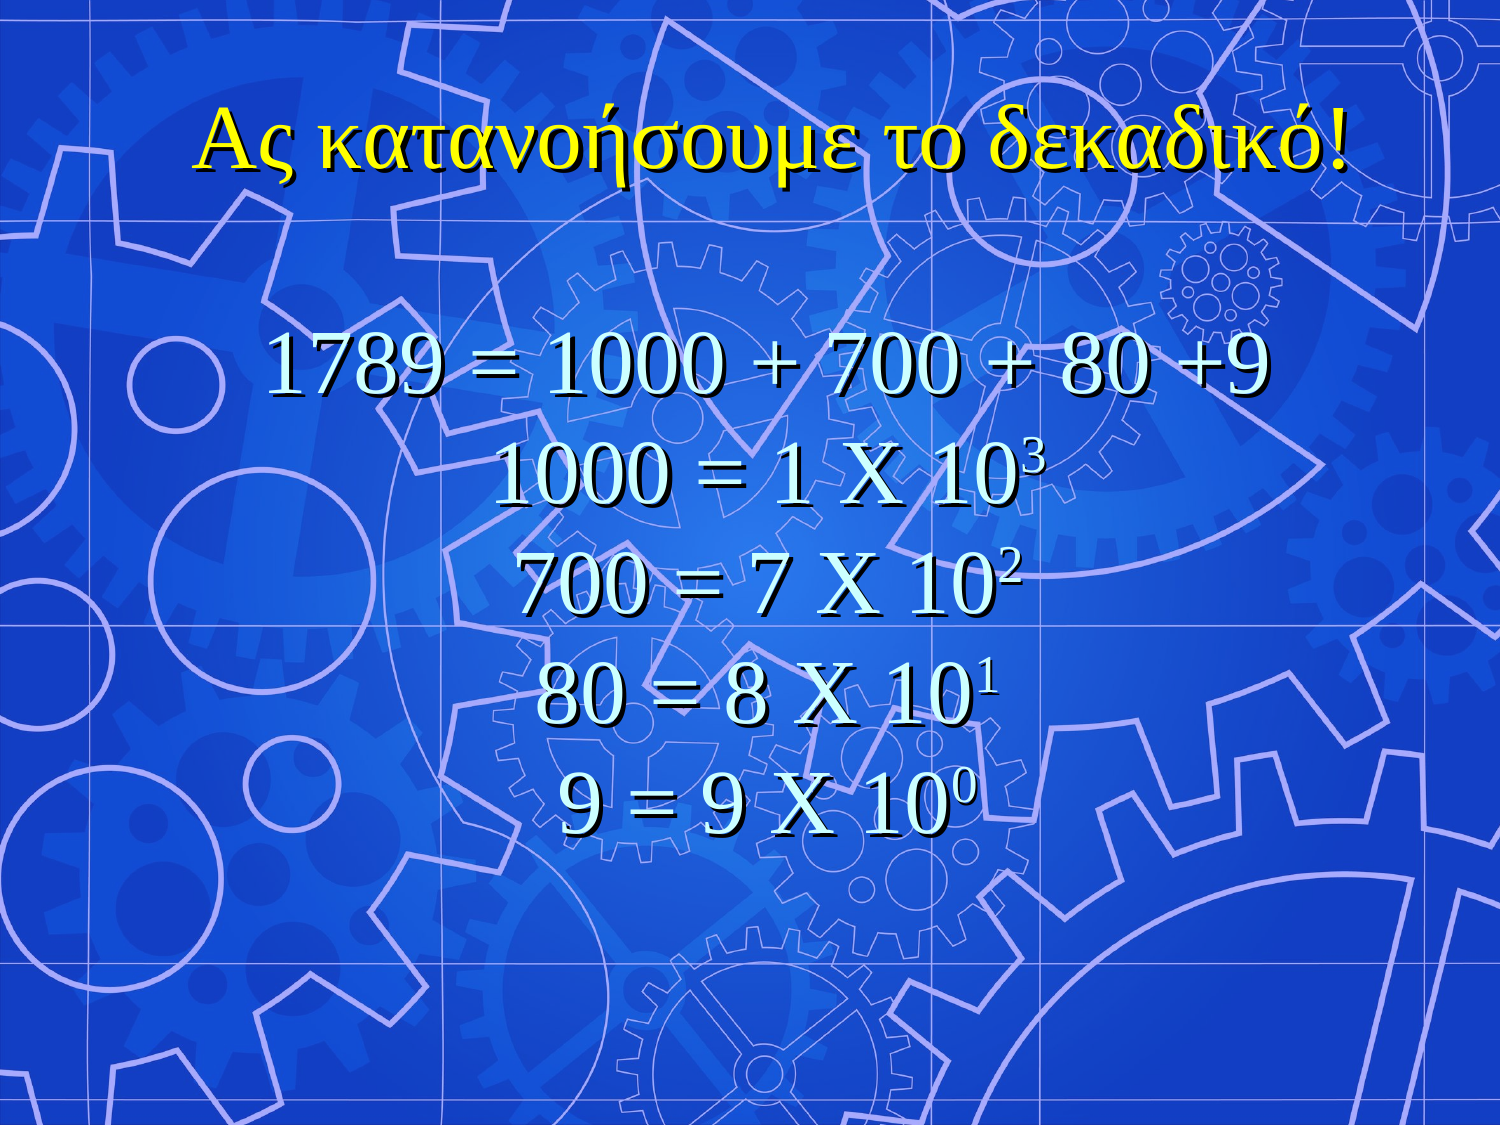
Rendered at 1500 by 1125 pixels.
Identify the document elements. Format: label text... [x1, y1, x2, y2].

title Ας κατανοήσουμε το δεκαδικό! [70, 0, 1477, 265]
title 1789 = 1000 + 700 + 80 +9 1000 = 1 Χ 103 700 = 7 Χ 102 80 = 8 Χ 101 9 = 9 Χ 100 [47, 444, 1453, 709]
picture [0, 0, 1500, 1125]
